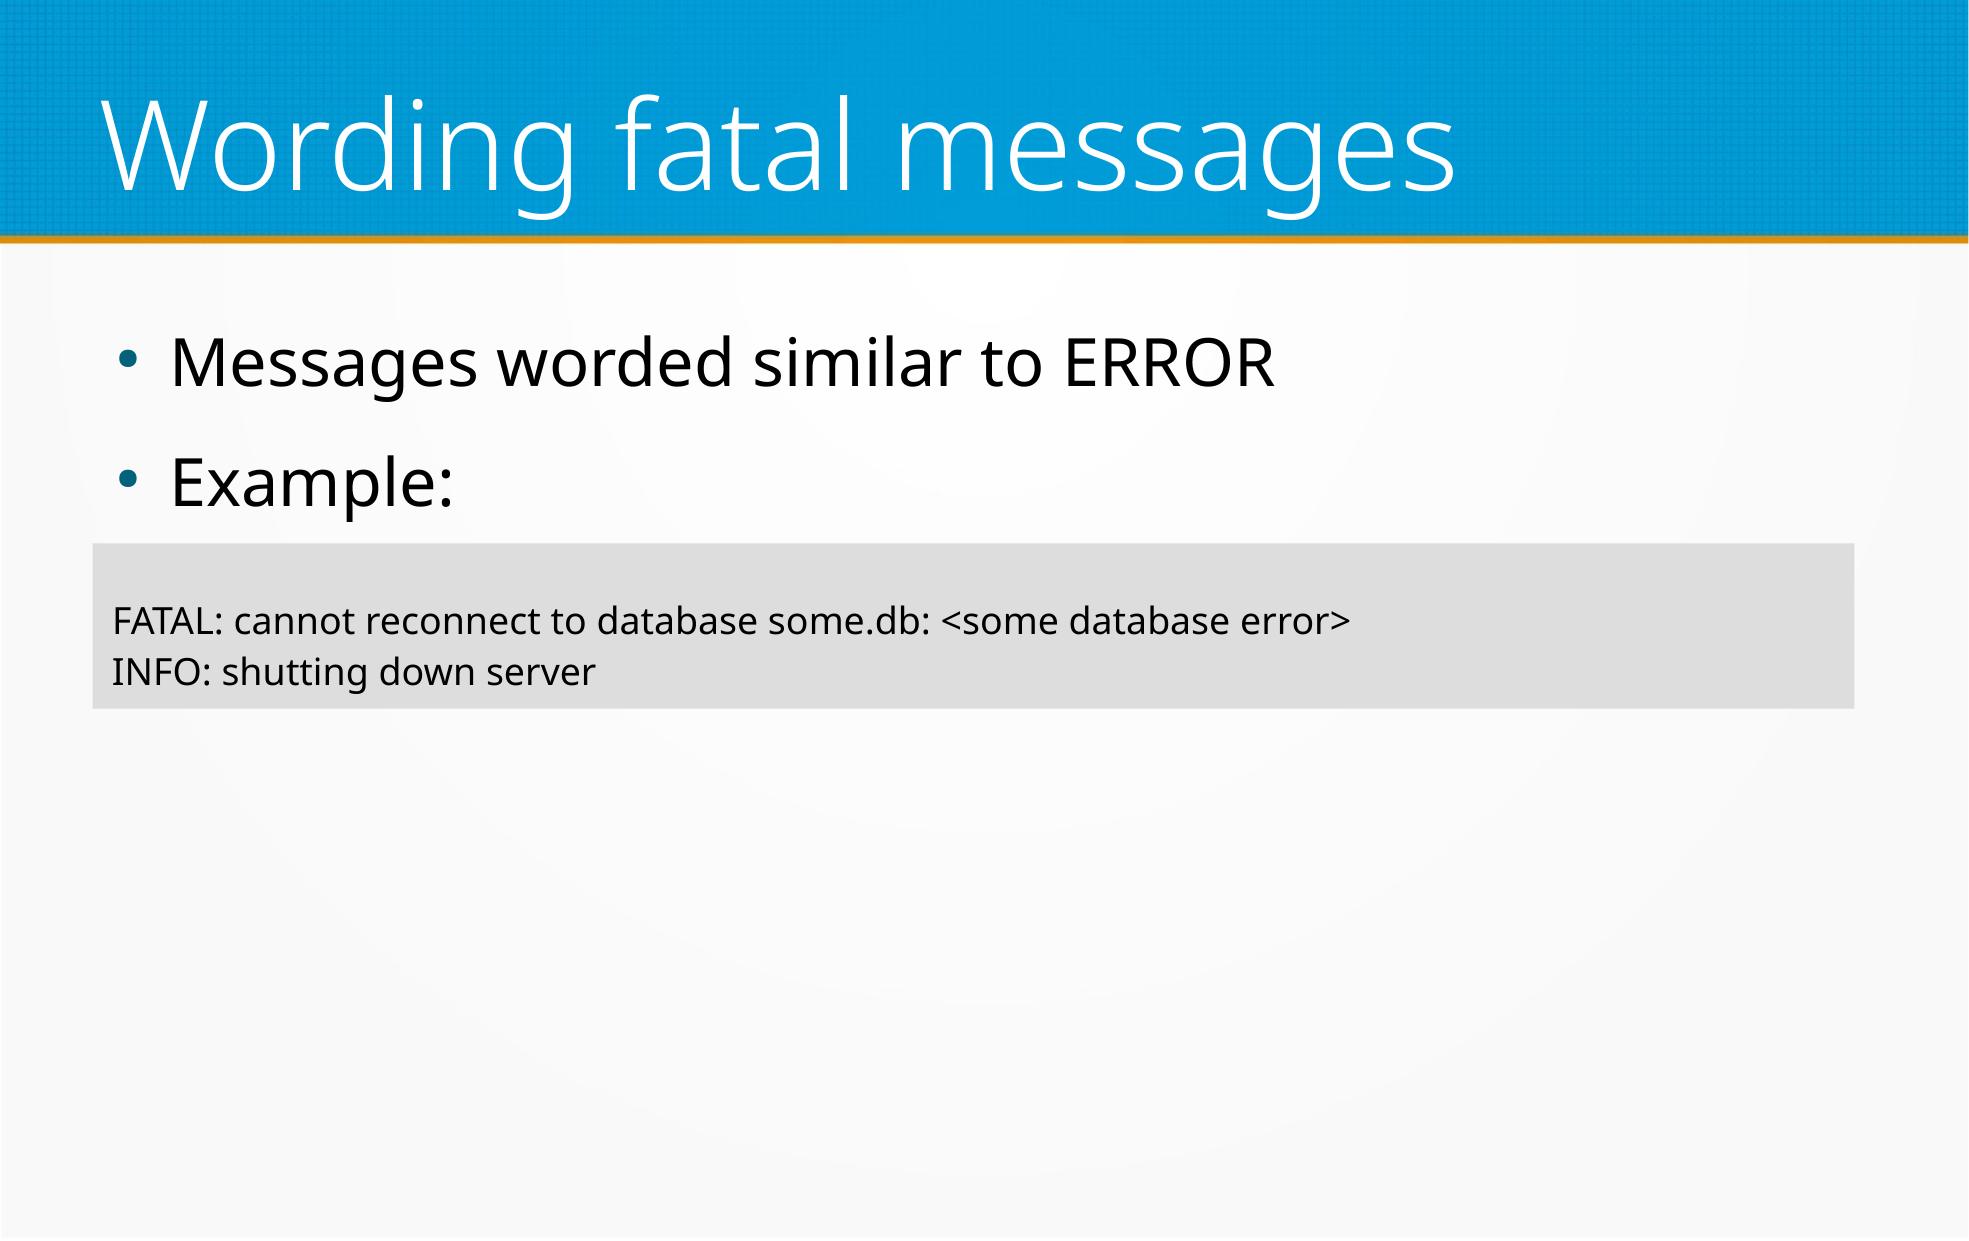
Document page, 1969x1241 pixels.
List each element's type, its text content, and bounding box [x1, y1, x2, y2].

picture [0, 233, 1969, 1241]
list FATAL: cannot reconnect to database some.db: <some database error> INFO: shutting down server [92, 543, 1855, 709]
list Messages worded similar to ERROR Example: [98, 315, 1861, 544]
title Wording fatal messages [98, 19, 1870, 227]
